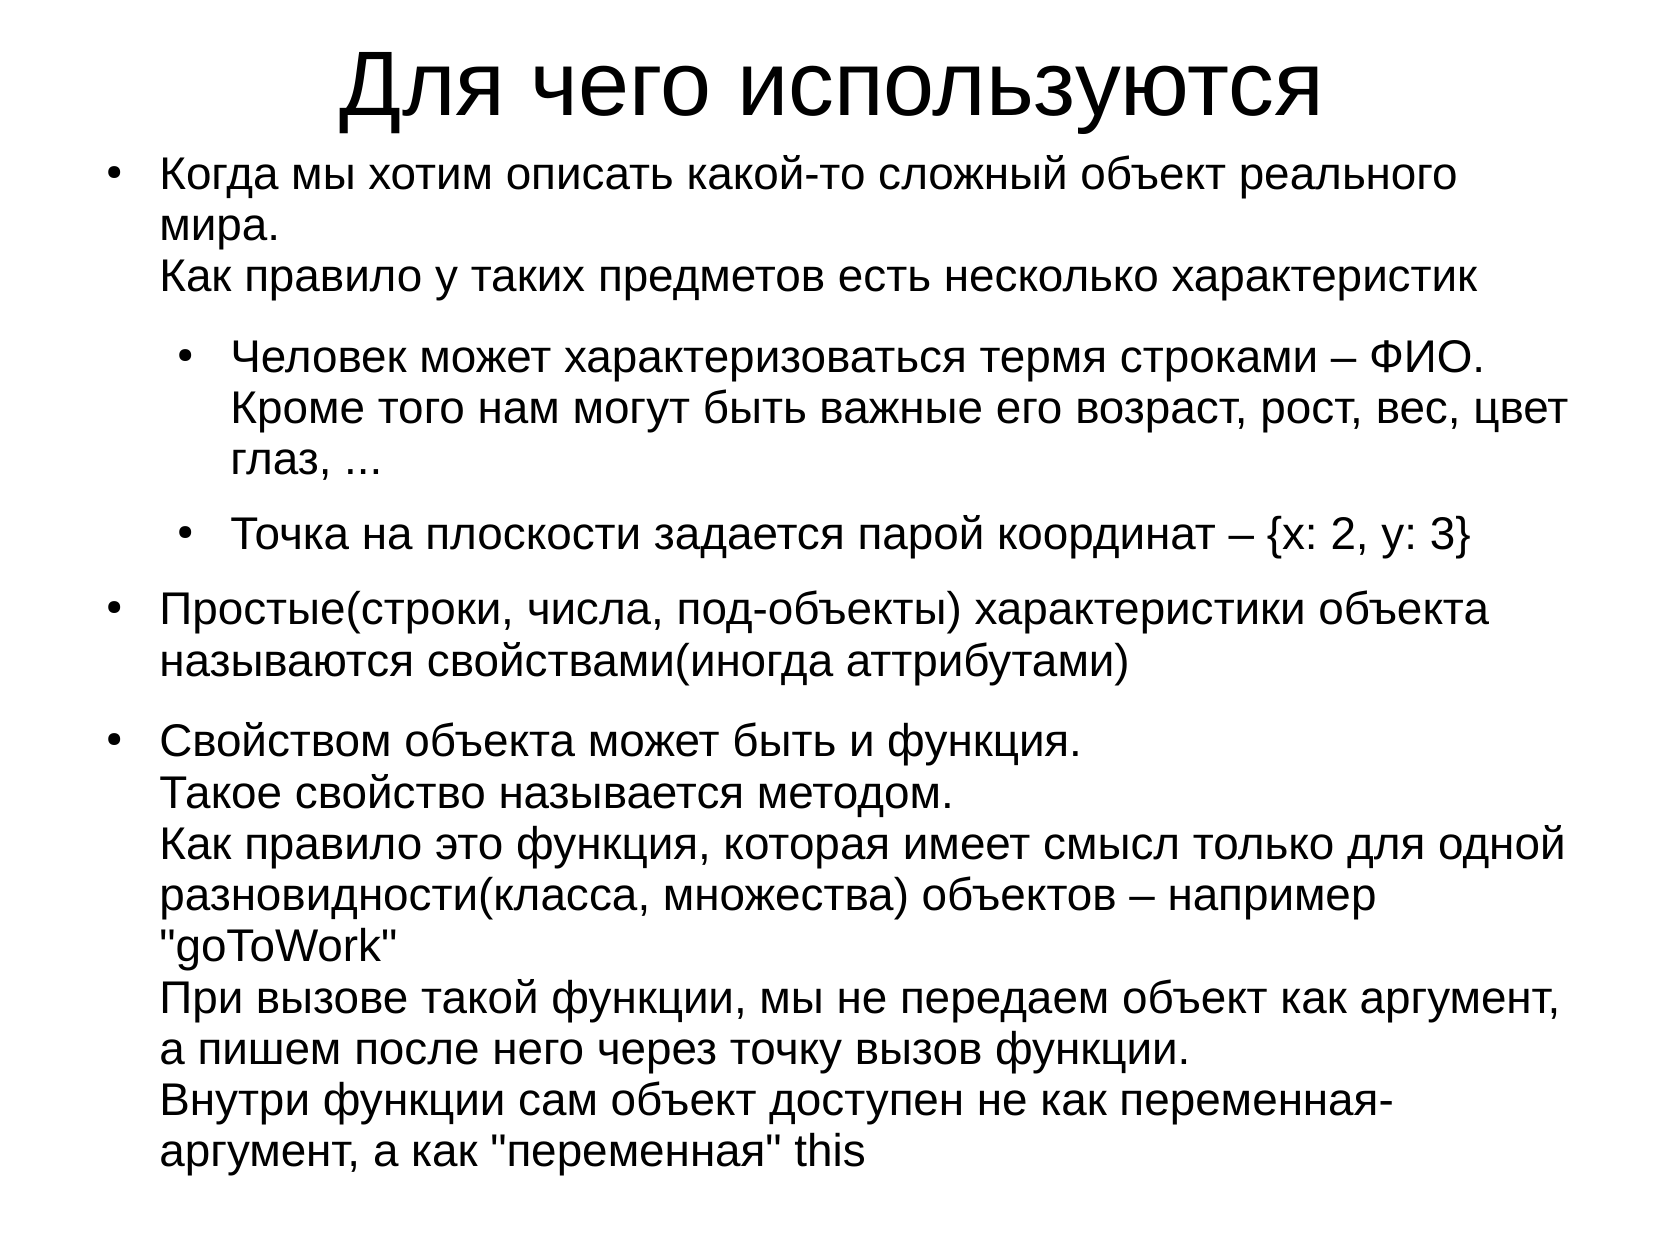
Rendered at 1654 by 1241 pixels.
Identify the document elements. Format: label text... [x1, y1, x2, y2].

list Когда мы хотим описать какой-то сложный объект реального мира. Как правило у таких предметов есть несколько характеристик Человек может характеризоваться термя строками – ФИО. Кроме того нам могут быть важные его возраст, рост, вес, цвет глаз, ... Точка на плоскости задается парой координат – {x: 2, y: 3} Простые(строки, числа, под-объекты) характеристики объекта называются свойствами(иногда аттрибутами) Свойством объекта может быть и функция. Такое свойство называется методом. Как правило это функция, которая имеет смысл только для одной разновидности(класса, множества) объектов – например "goToWork" При вызове такой функции, мы не передаем объект как аргумент, а пишем после него через точку вызов функции. Внутри функции сам объект доступен не как переменная-аргумент, а как "переменная" this [88, 147, 1577, 1173]
title Для чего используются [88, 19, 1577, 147]
